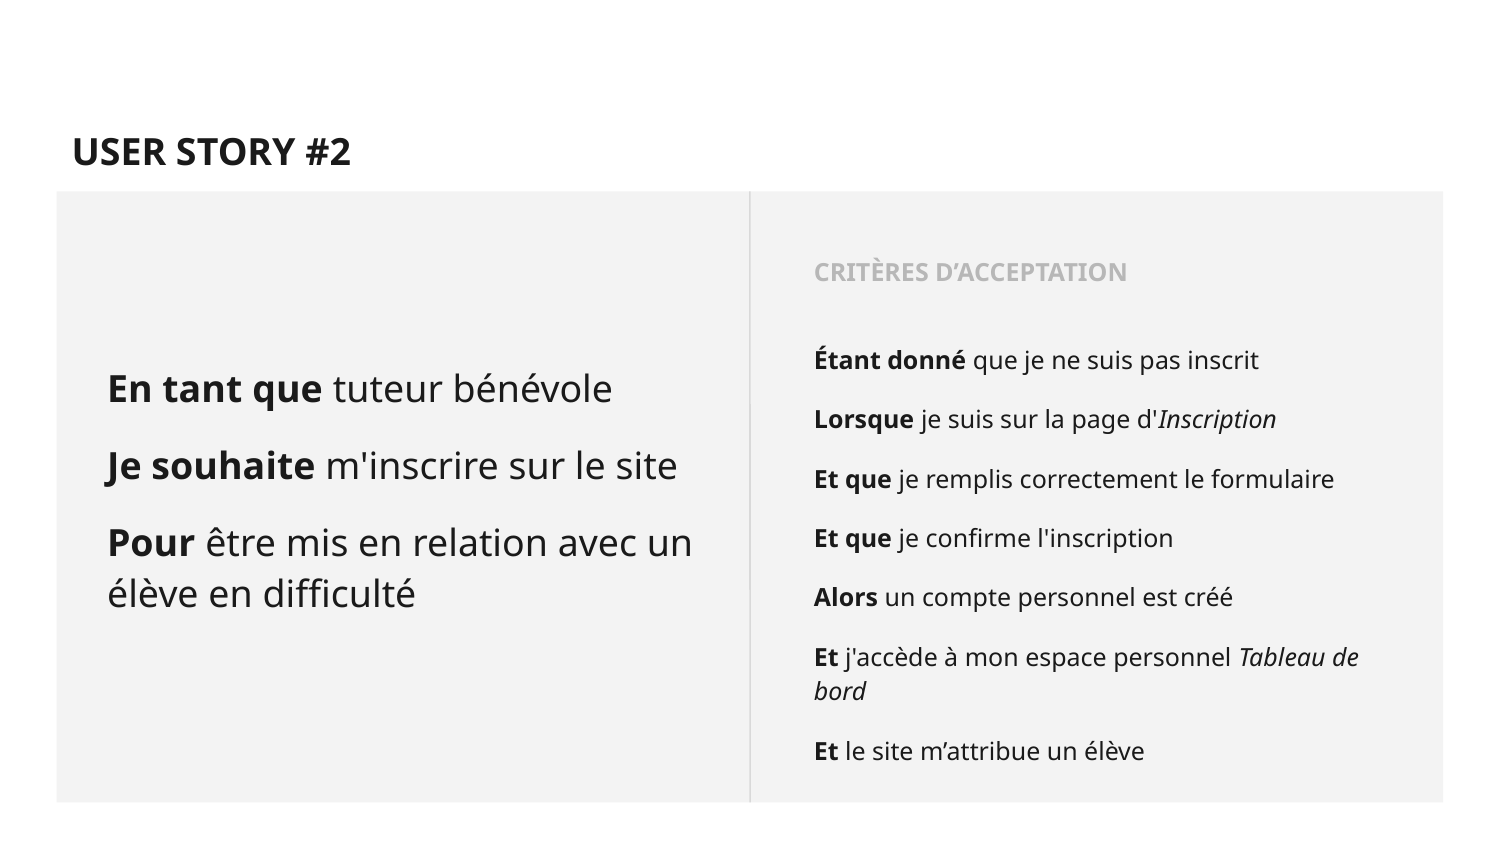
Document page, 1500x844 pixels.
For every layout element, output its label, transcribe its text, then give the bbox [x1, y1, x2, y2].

list Étant donné que je ne suis pas inscrit Lorsque je suis sur la page d'Inscription Et que je remplis correctement le formulaire Et que je confirme l'inscription Alors un compte personnel est créé Et j'accède à mon espace personnel Tableau de bord Et le site m’attribue un élève [798, 324, 1397, 756]
text_box [751, 191, 1444, 803]
title USER STORY #2 [56, 110, 465, 192]
subtitle En tant que tuteur bénévole Je souhaite m'inscrire sur le site Pour être mis en relation avec un élève en difficulté [92, 343, 721, 651]
text_box CRITÈRES D’ACCEPTATION [798, 241, 1292, 302]
text_box [56, 191, 749, 803]
